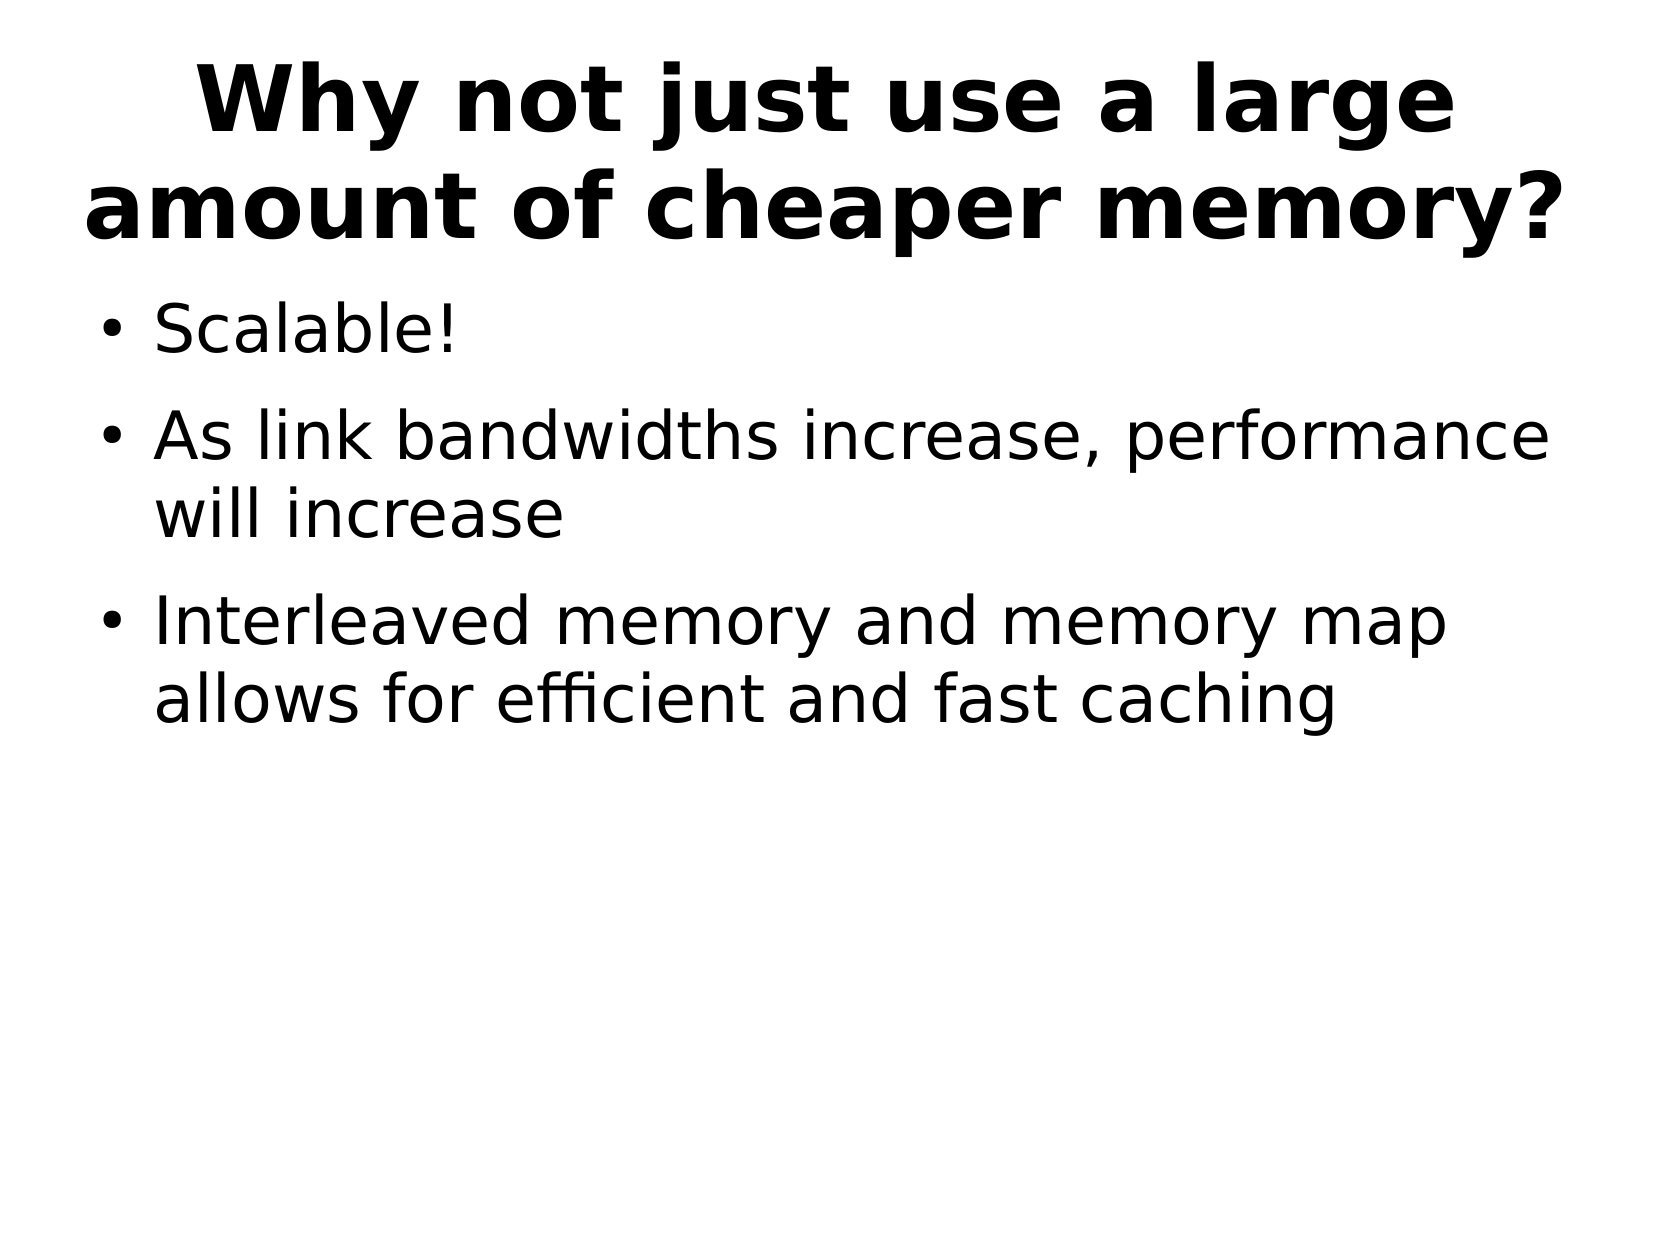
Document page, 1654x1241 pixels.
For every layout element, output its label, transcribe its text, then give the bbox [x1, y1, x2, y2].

list Scalable! As link bandwidths increase, performance will increase Interleaved memory and memory map allows for efficient and fast caching [82, 290, 1571, 1010]
title Why not just use a large amount of cheaper memory? [82, 45, 1571, 261]
